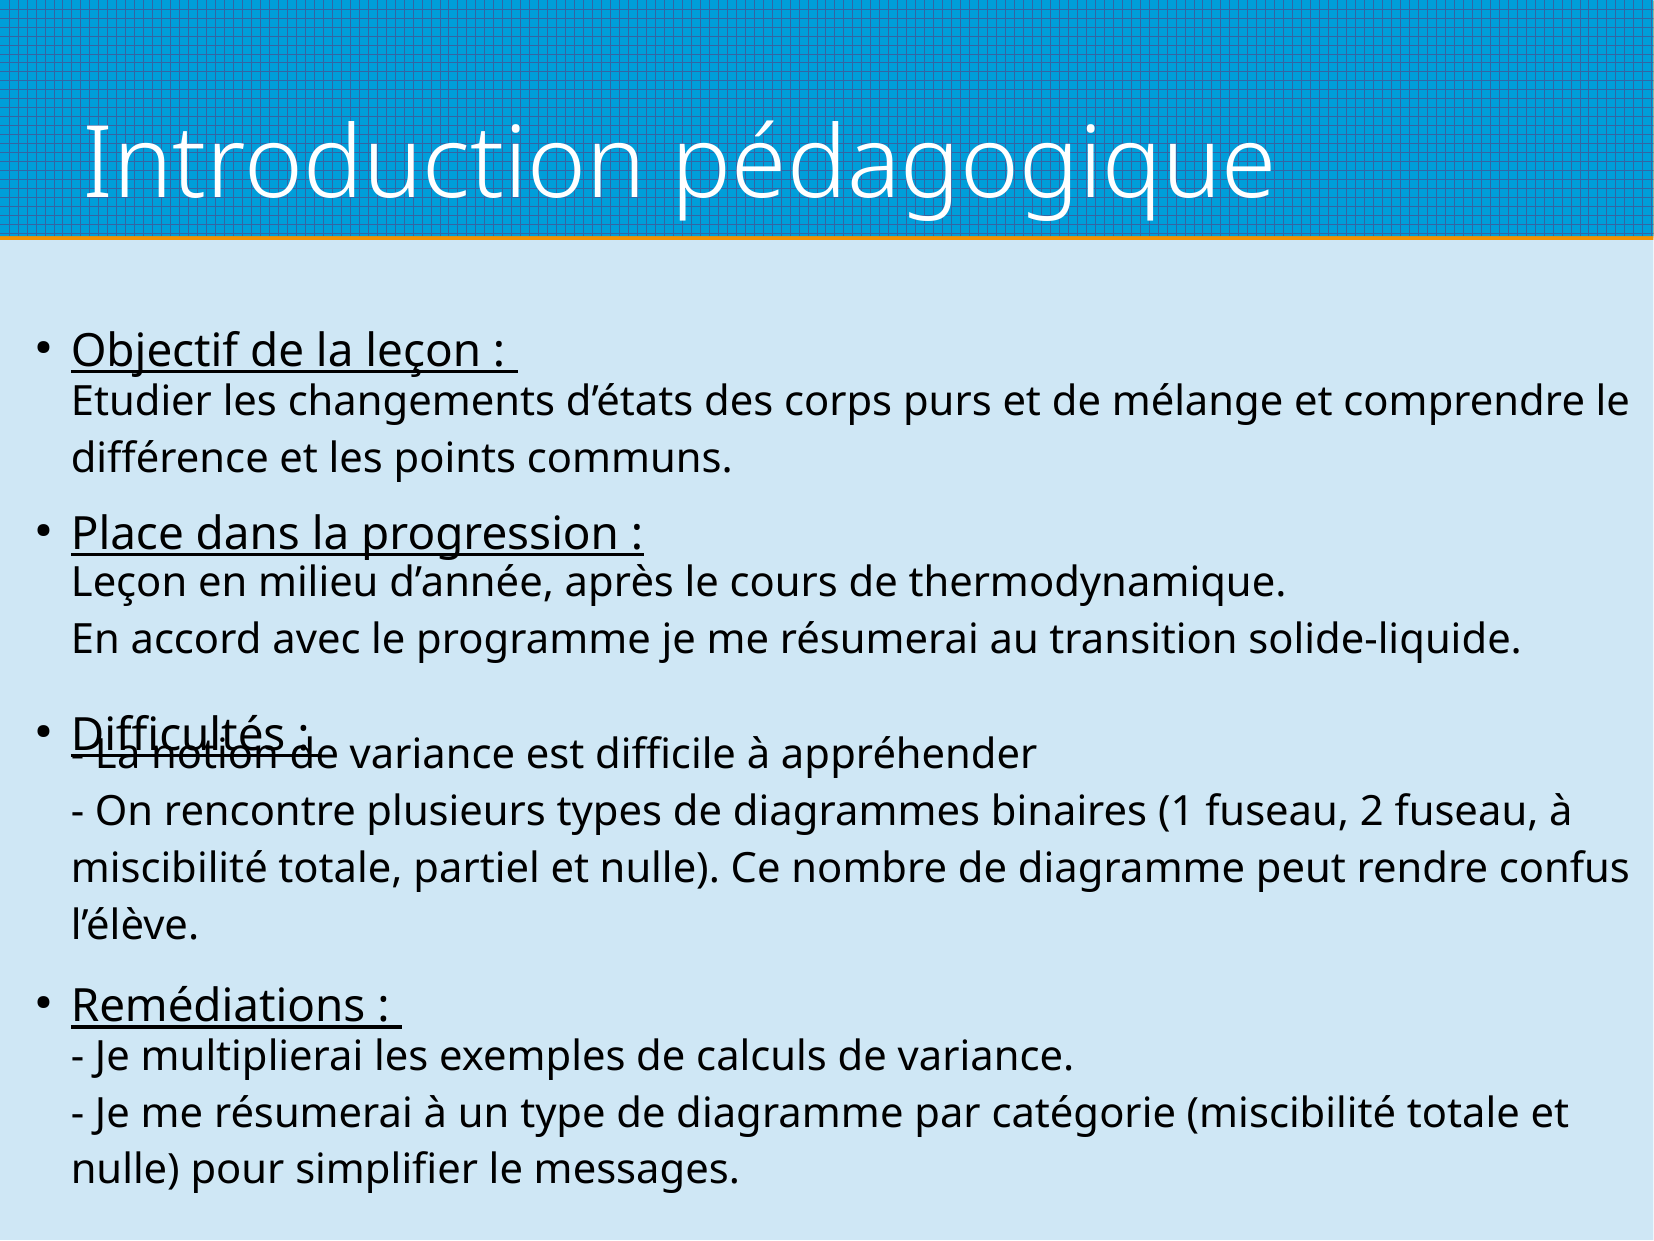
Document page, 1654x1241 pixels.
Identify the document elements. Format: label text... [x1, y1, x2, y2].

text_box Leçon en milieu d’année, après le cours de thermodynamique. En accord avec le programme je me résumerai au transition solide-liquide. [29, 552, 1648, 700]
text_box Remédiations : [29, 976, 709, 1028]
text_box - La notion de variance est difficile à appréhender - On rencontre plusieurs types de diagrammes binaires (1 fuseau, 2 fuseau, à miscibilité totale, partiel et nulle). Ce nombre de diagramme peut rendre confus l’élève. [29, 700, 1648, 976]
text_box Objectif de la leçon : [29, 313, 709, 369]
title Introduction pédagogique [82, 19, 1571, 227]
text_box Place dans la progression : [29, 496, 709, 552]
text_box Etudier les changements d’états des corps purs et de mélange et comprendre le différence et les points communs. [29, 369, 1648, 487]
text_box - Je multiplierai les exemples de calculs de variance. - Je me résumerai à un type de diagramme par catégorie (miscibilité totale et nulle) pour simplifier le messages. [29, 1028, 1648, 1241]
